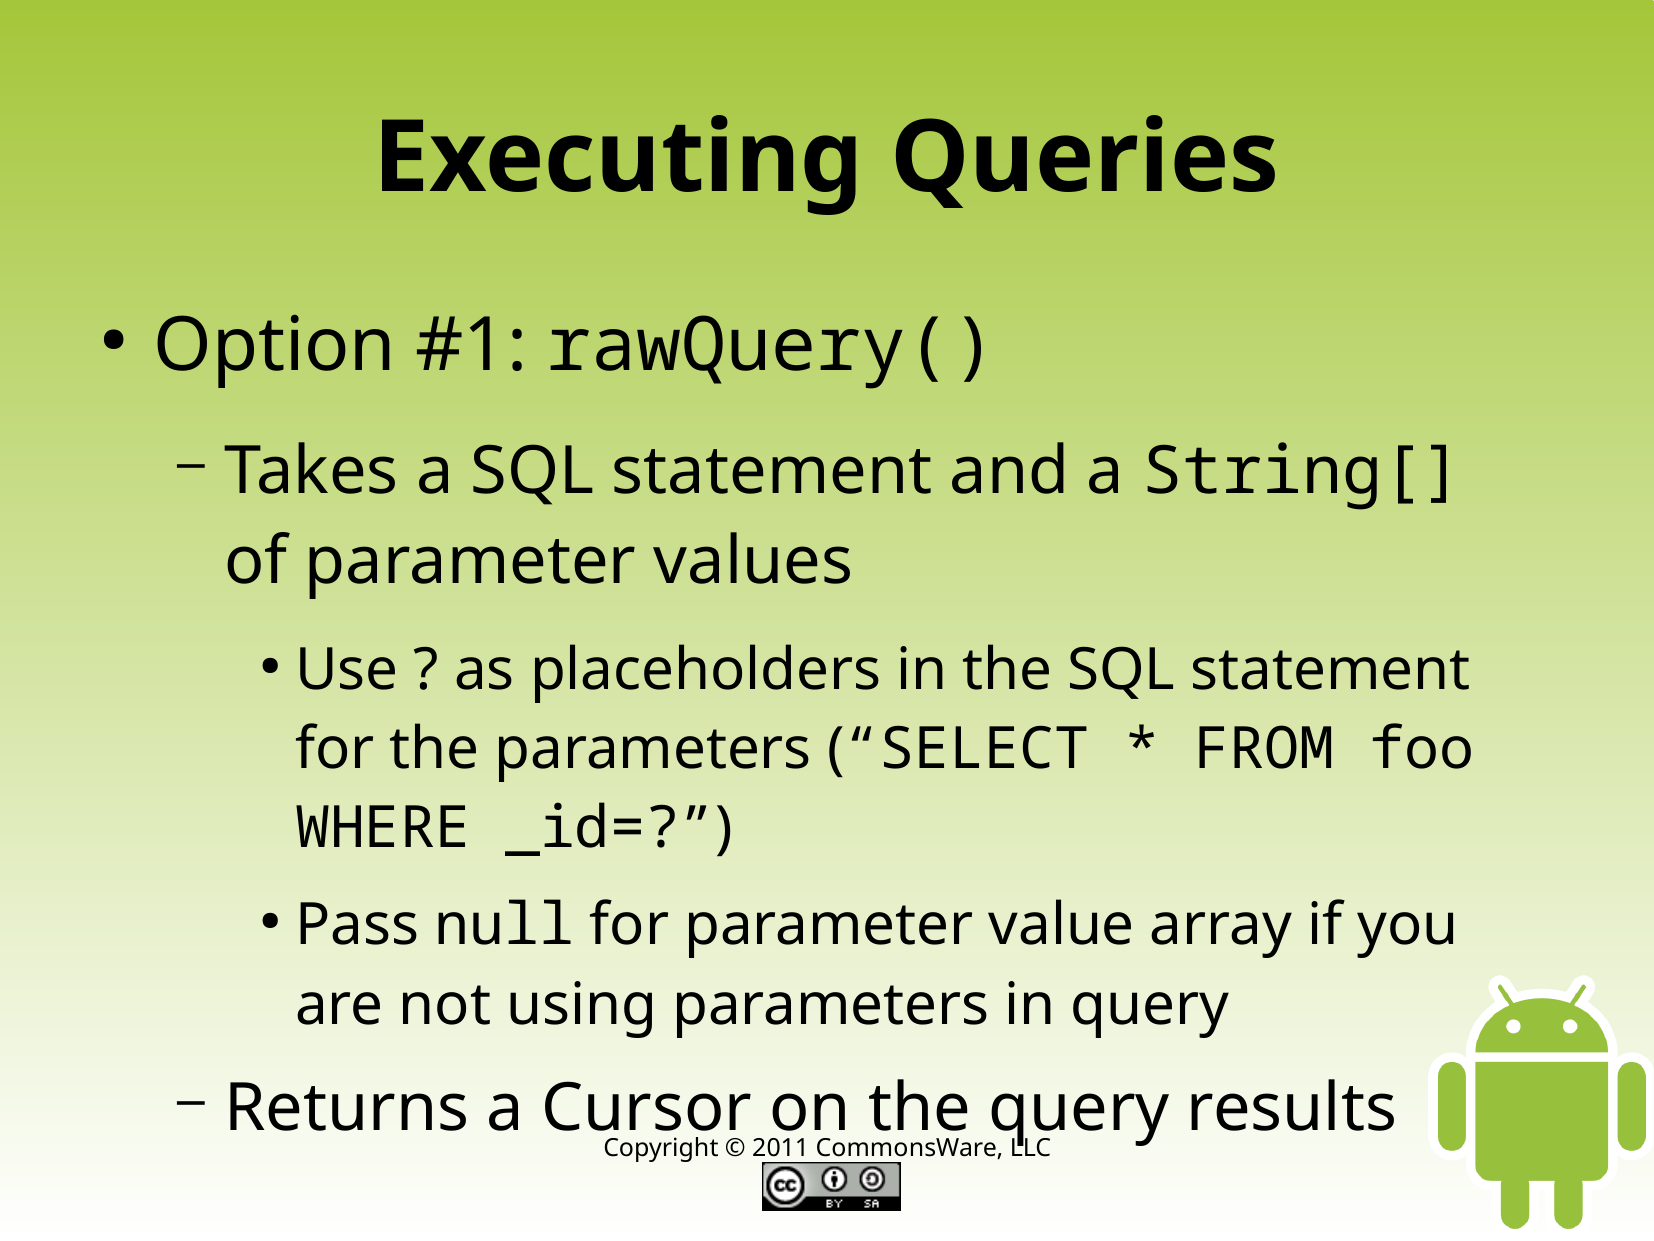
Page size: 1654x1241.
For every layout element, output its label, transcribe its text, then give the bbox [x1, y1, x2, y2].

title Executing Queries [82, 49, 1571, 257]
list Option #1: rawQuery() Takes a SQL statement and a String[] of parameter values Use ? as placeholders in the SQL statement for the parameters (“SELECT * FROM foo WHERE _id=?”) Pass null for parameter value array if you are not using parameters in query Returns a Cursor on the query results [82, 290, 1538, 1088]
picture [762, 1162, 901, 1211]
picture [1428, 975, 1654, 1238]
